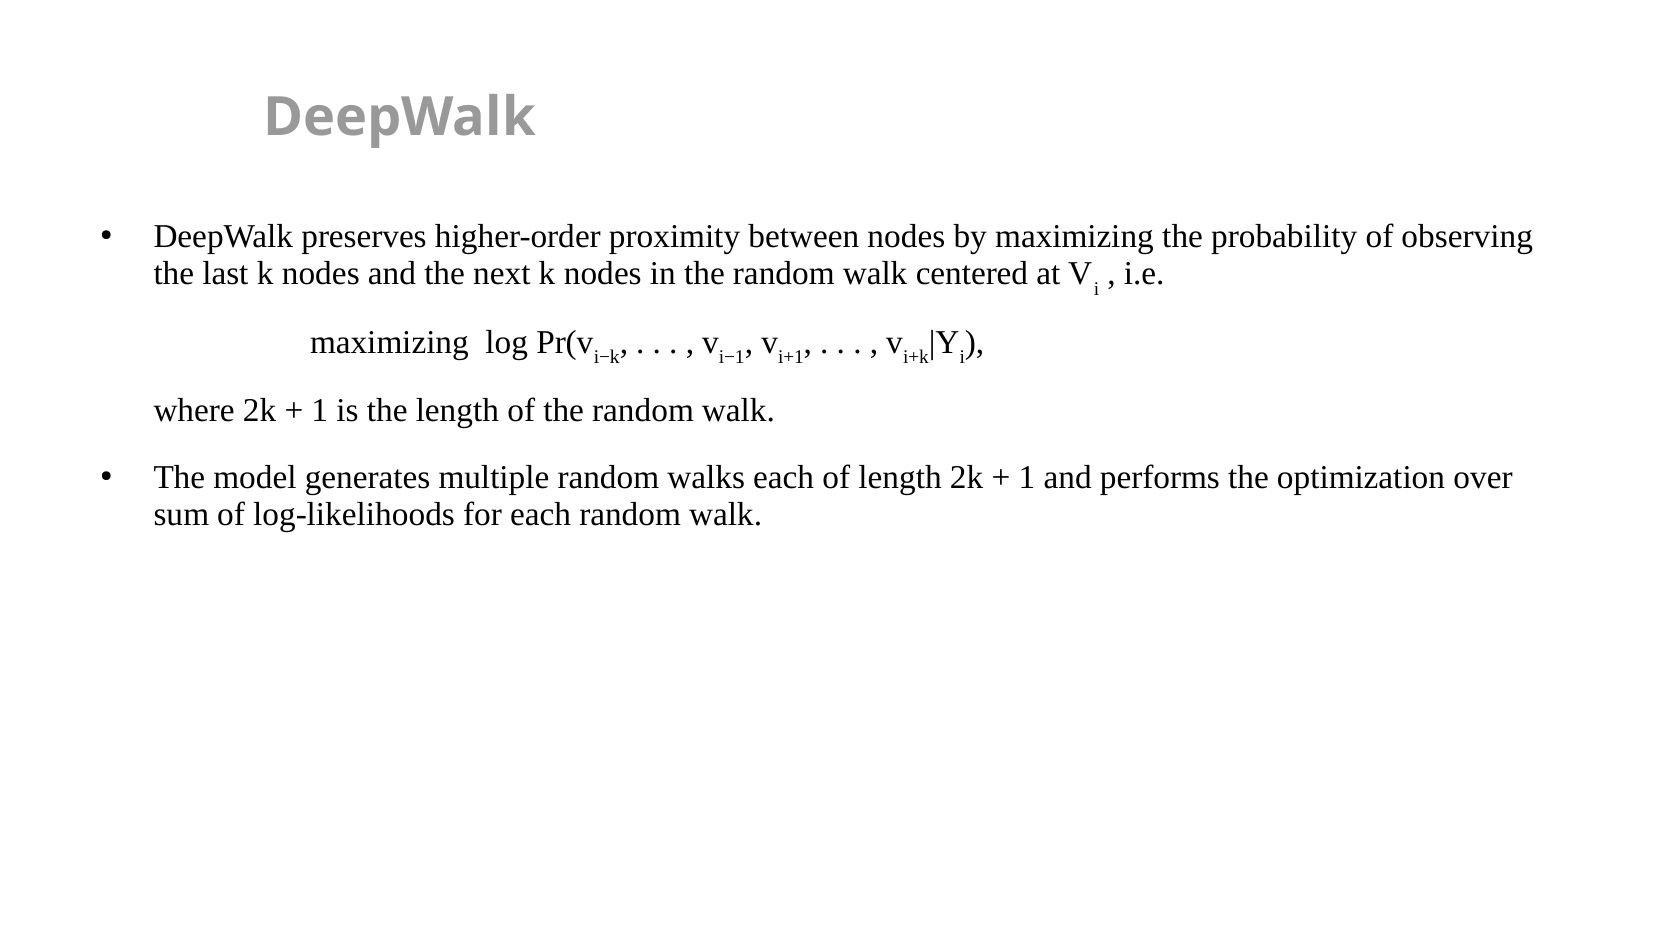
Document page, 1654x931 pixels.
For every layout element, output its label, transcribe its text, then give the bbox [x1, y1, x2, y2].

title DeepWalk [82, 37, 1571, 193]
list DeepWalk preserves higher-order proximity between nodes by maximizing the probability of observing the last k nodes and the next k nodes in the random walk centered at Vi , i.e. maximizing log Pr(vi−k, . . . , vi−1, vi+1, . . . , vi+k|Yi), where 2k + 1 is the length of the random walk. The model generates multiple random walks each of length 2k + 1 and performs the optimization over sum of log-likelihoods for each random walk. [82, 217, 1571, 757]
